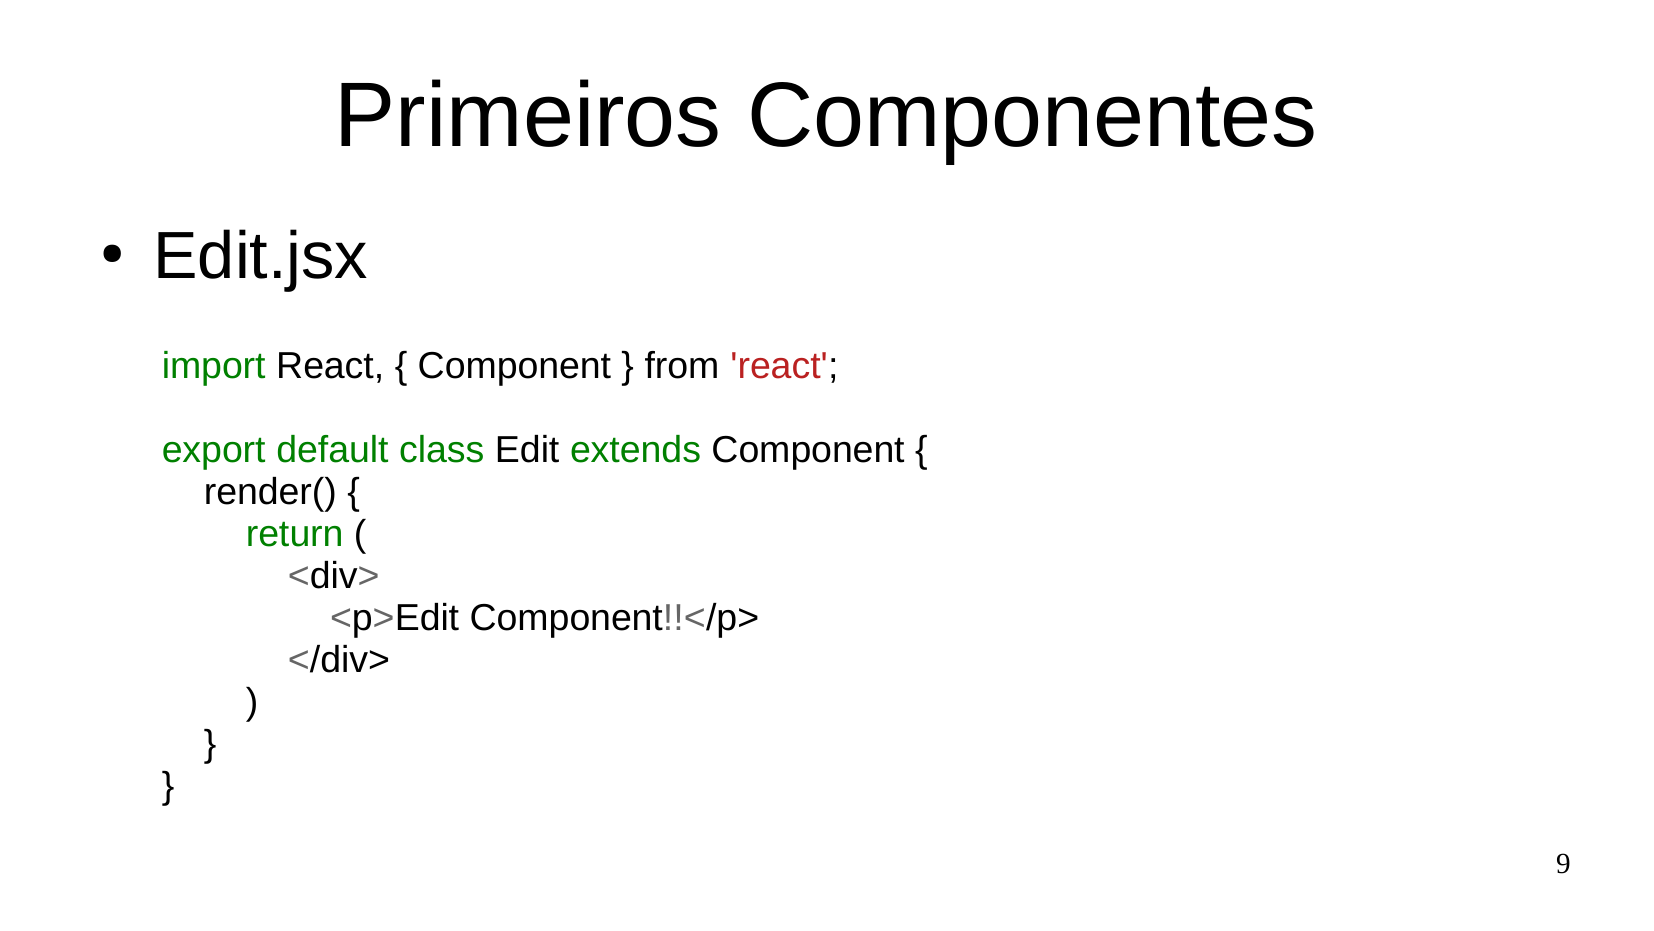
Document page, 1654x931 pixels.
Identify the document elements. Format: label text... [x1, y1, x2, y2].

title Primeiros Componentes [82, 37, 1571, 193]
list Edit.jsx [82, 217, 1571, 758]
text_box import React, { Component } from 'react'; export default class Edit extends Component { render() { return ( <div> <p>Edit Component!!</p> </div> ) } } [147, 337, 1434, 815]
